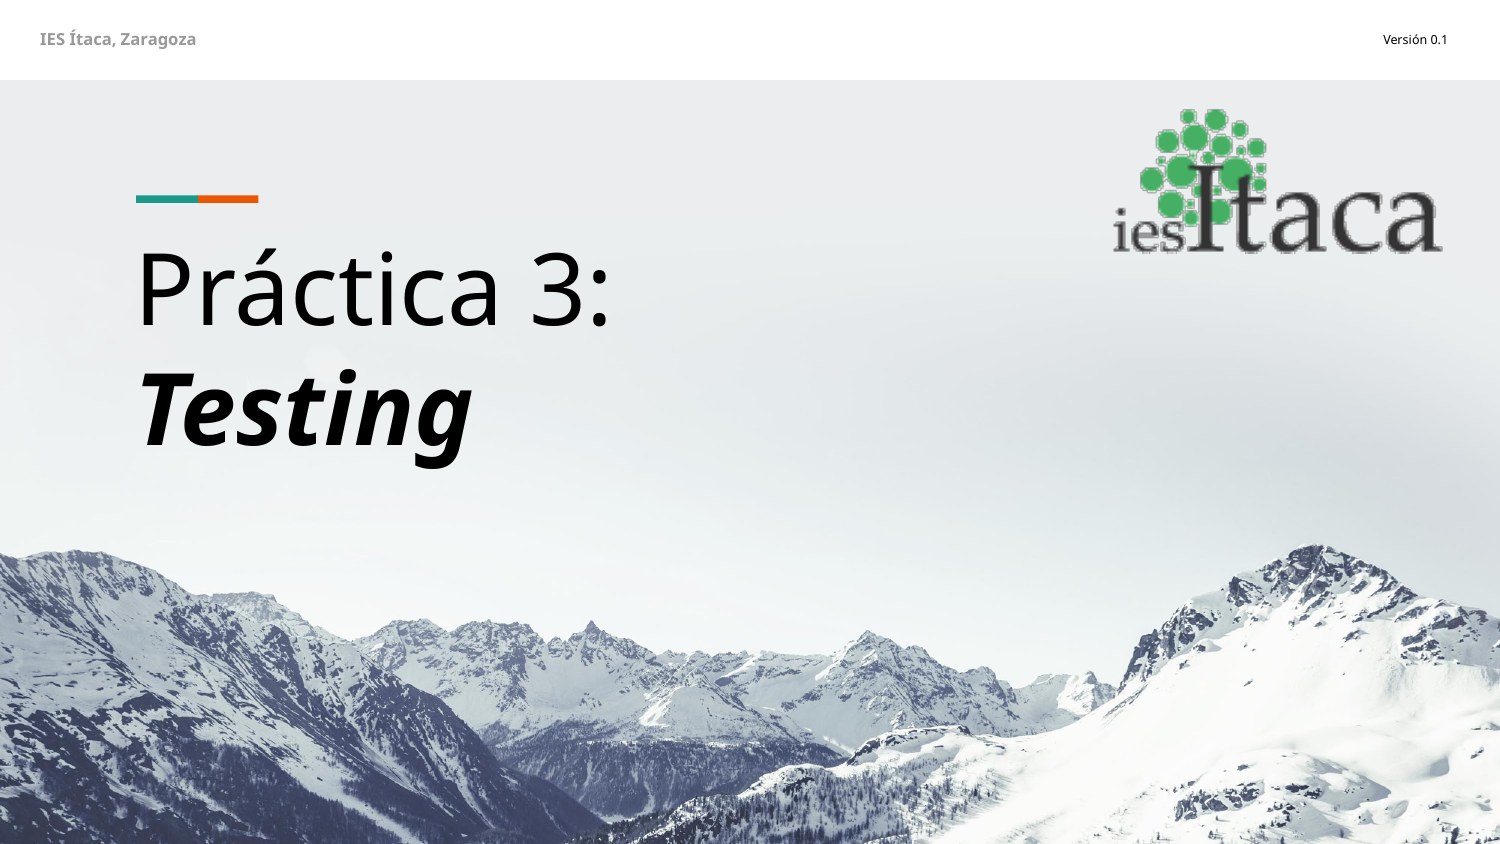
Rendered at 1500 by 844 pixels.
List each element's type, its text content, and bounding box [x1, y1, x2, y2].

picture [0, 80, 1500, 844]
title Práctica 3: Testing [119, 210, 1111, 474]
